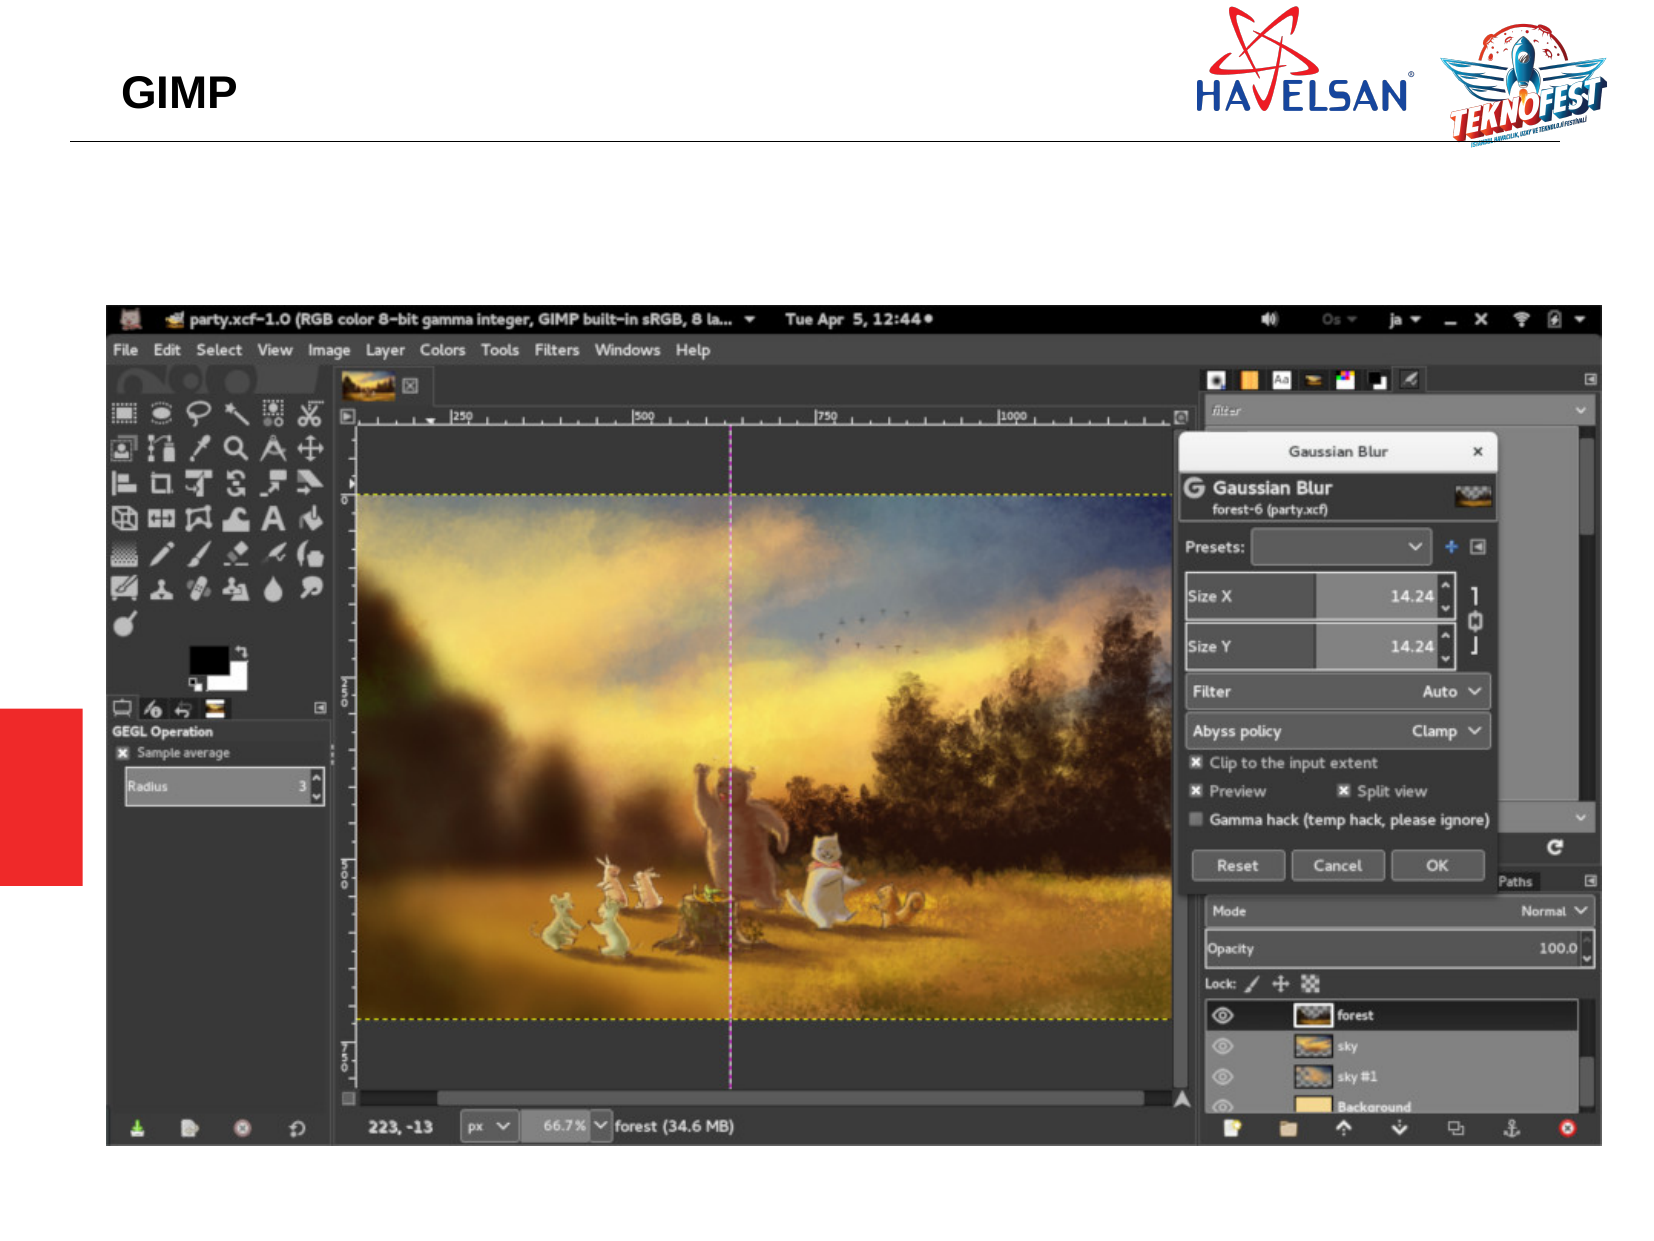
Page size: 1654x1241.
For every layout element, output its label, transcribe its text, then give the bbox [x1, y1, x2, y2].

text_box GIMP [106, 59, 1536, 126]
picture [106, 305, 1602, 1146]
picture [1195, 2, 1630, 154]
